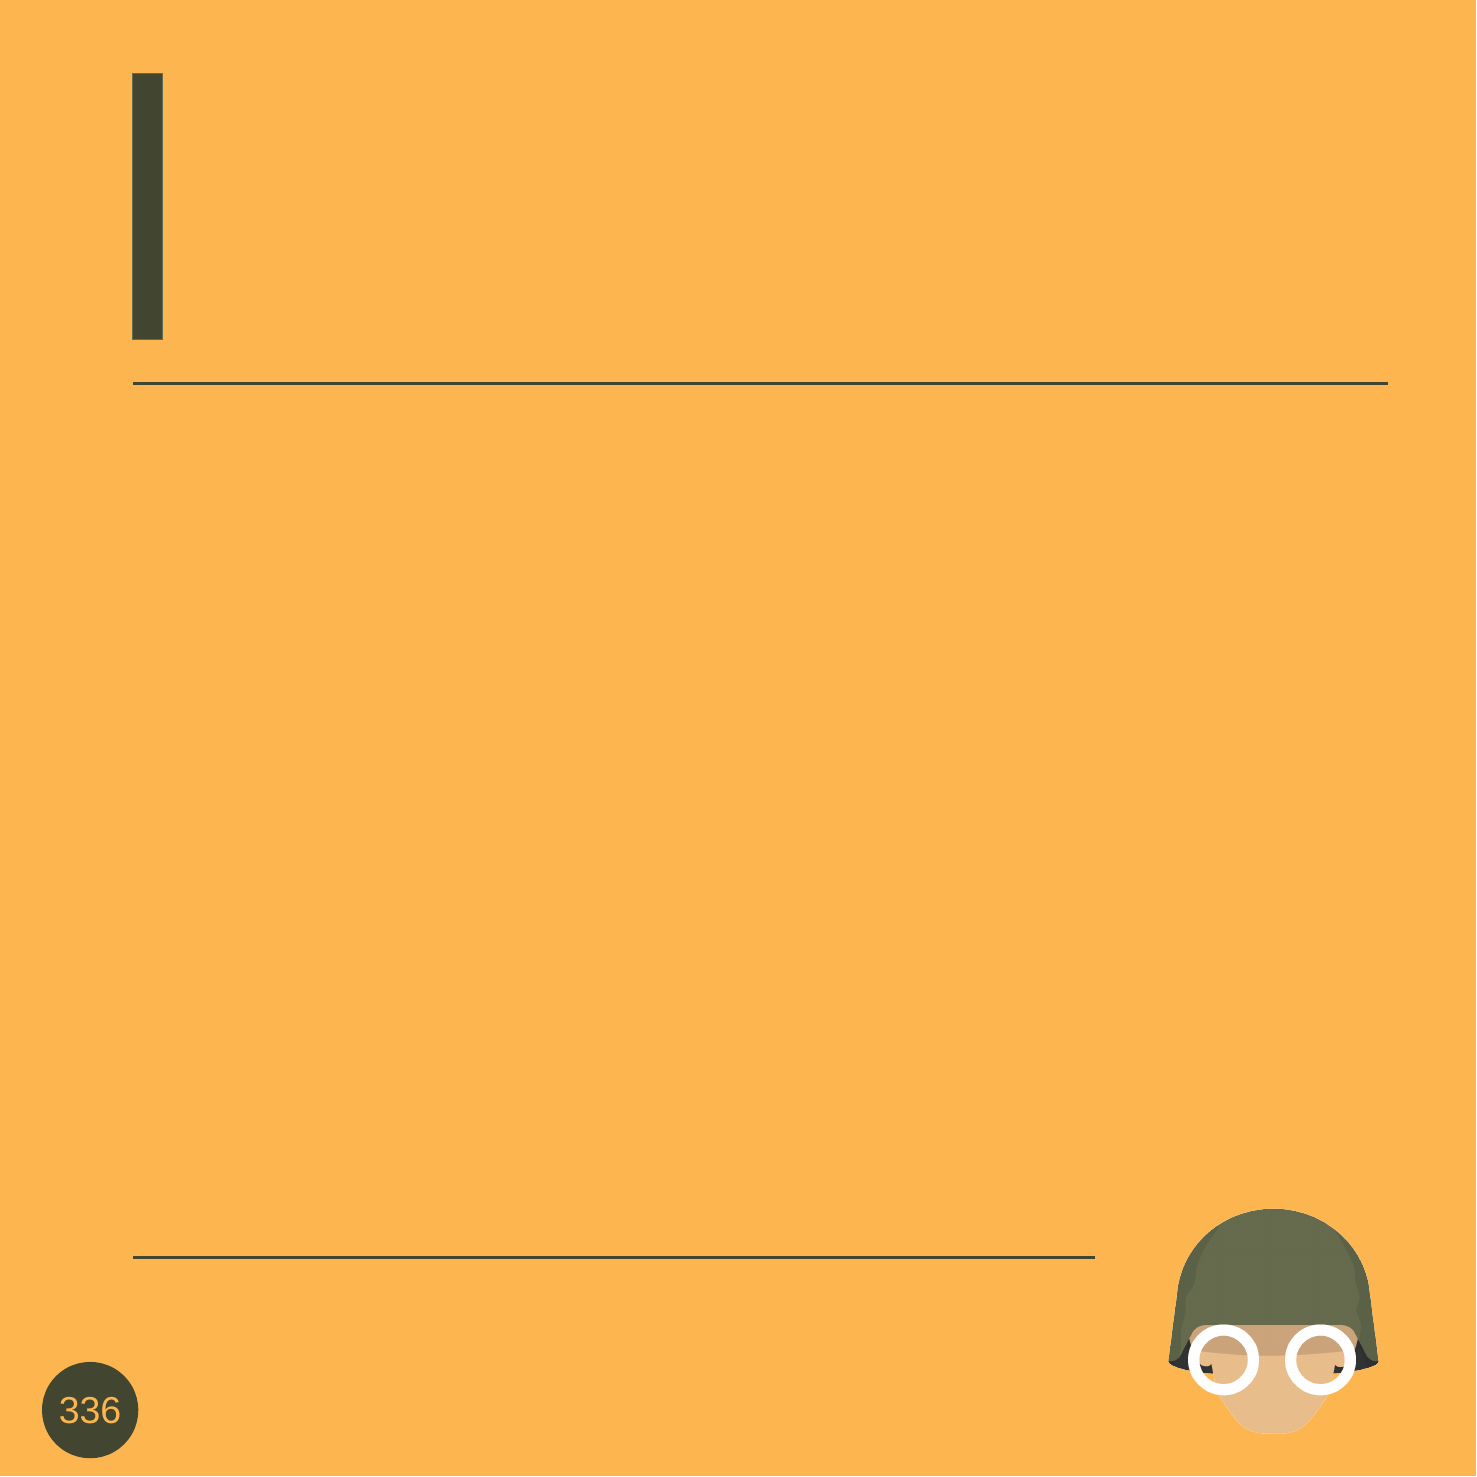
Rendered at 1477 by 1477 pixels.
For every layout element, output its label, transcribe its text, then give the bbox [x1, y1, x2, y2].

text_box 336 [45, 1365, 136, 1456]
picture [1125, 1142, 1411, 1477]
text_box [132, 73, 163, 340]
